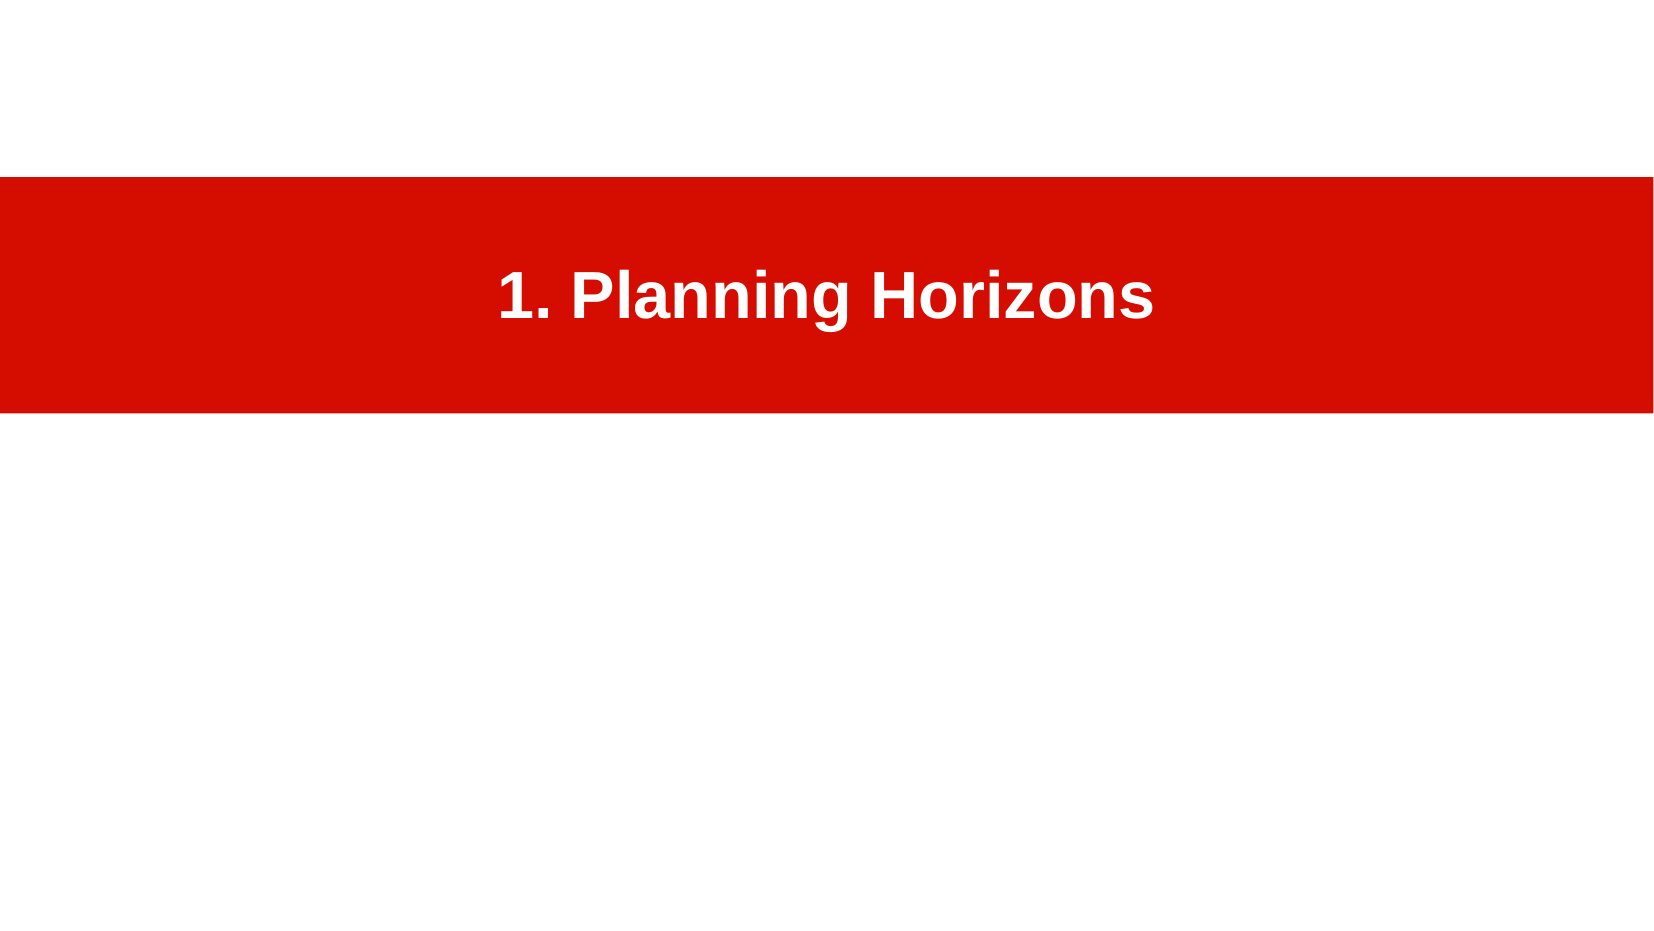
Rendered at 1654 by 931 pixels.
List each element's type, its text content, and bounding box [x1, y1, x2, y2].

title 1. Planning Horizons [0, 177, 1654, 414]
